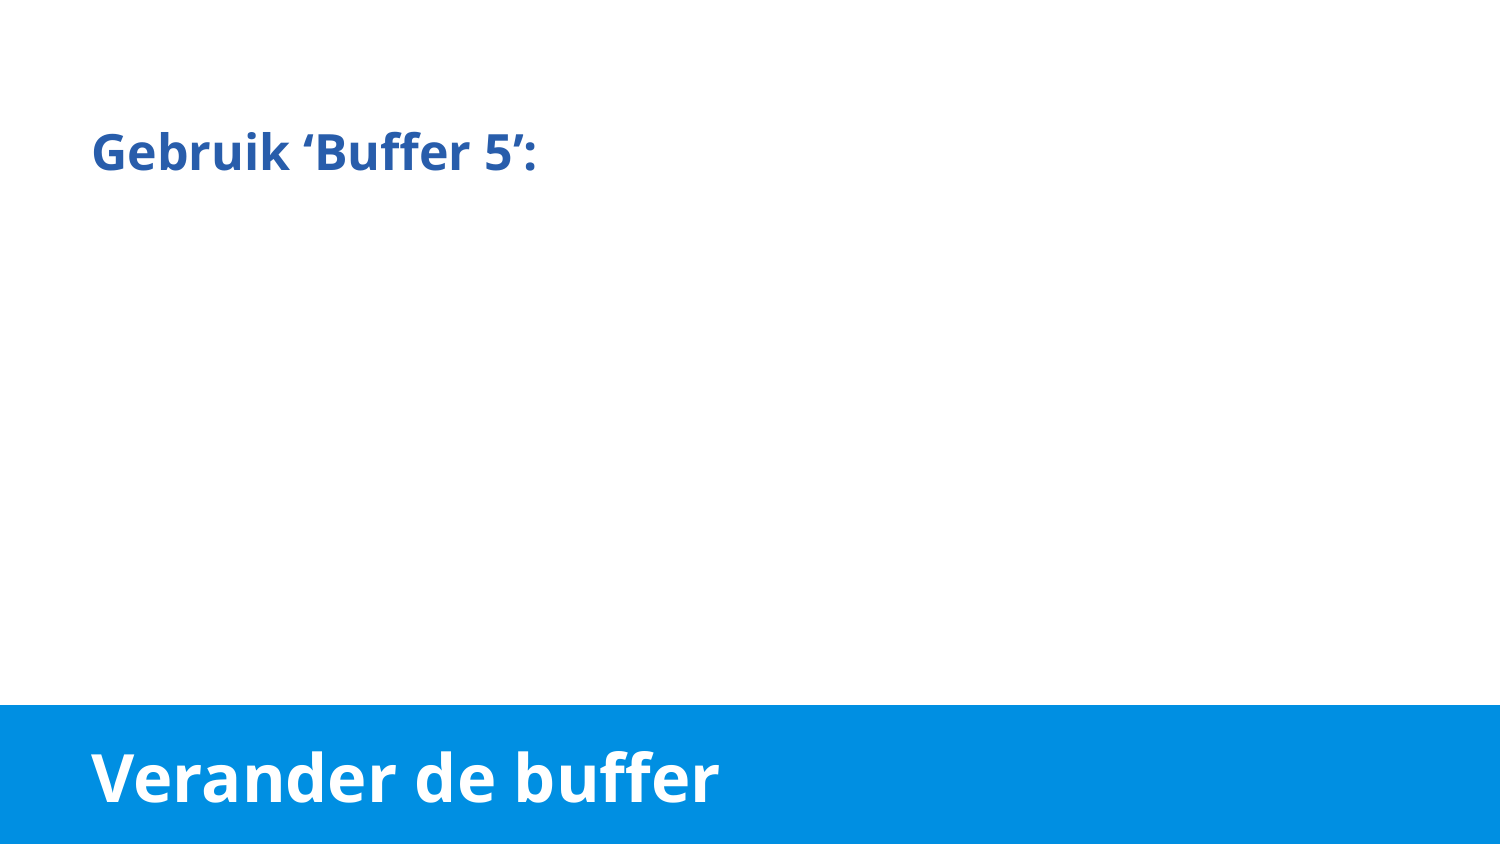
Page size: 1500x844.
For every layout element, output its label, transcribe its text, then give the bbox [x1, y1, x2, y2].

title Verander de buffer [76, 721, 1500, 828]
subtitle Gebruik ‘Buffer 5’: [76, 75, 1438, 152]
picture [0, 705, 1500, 844]
